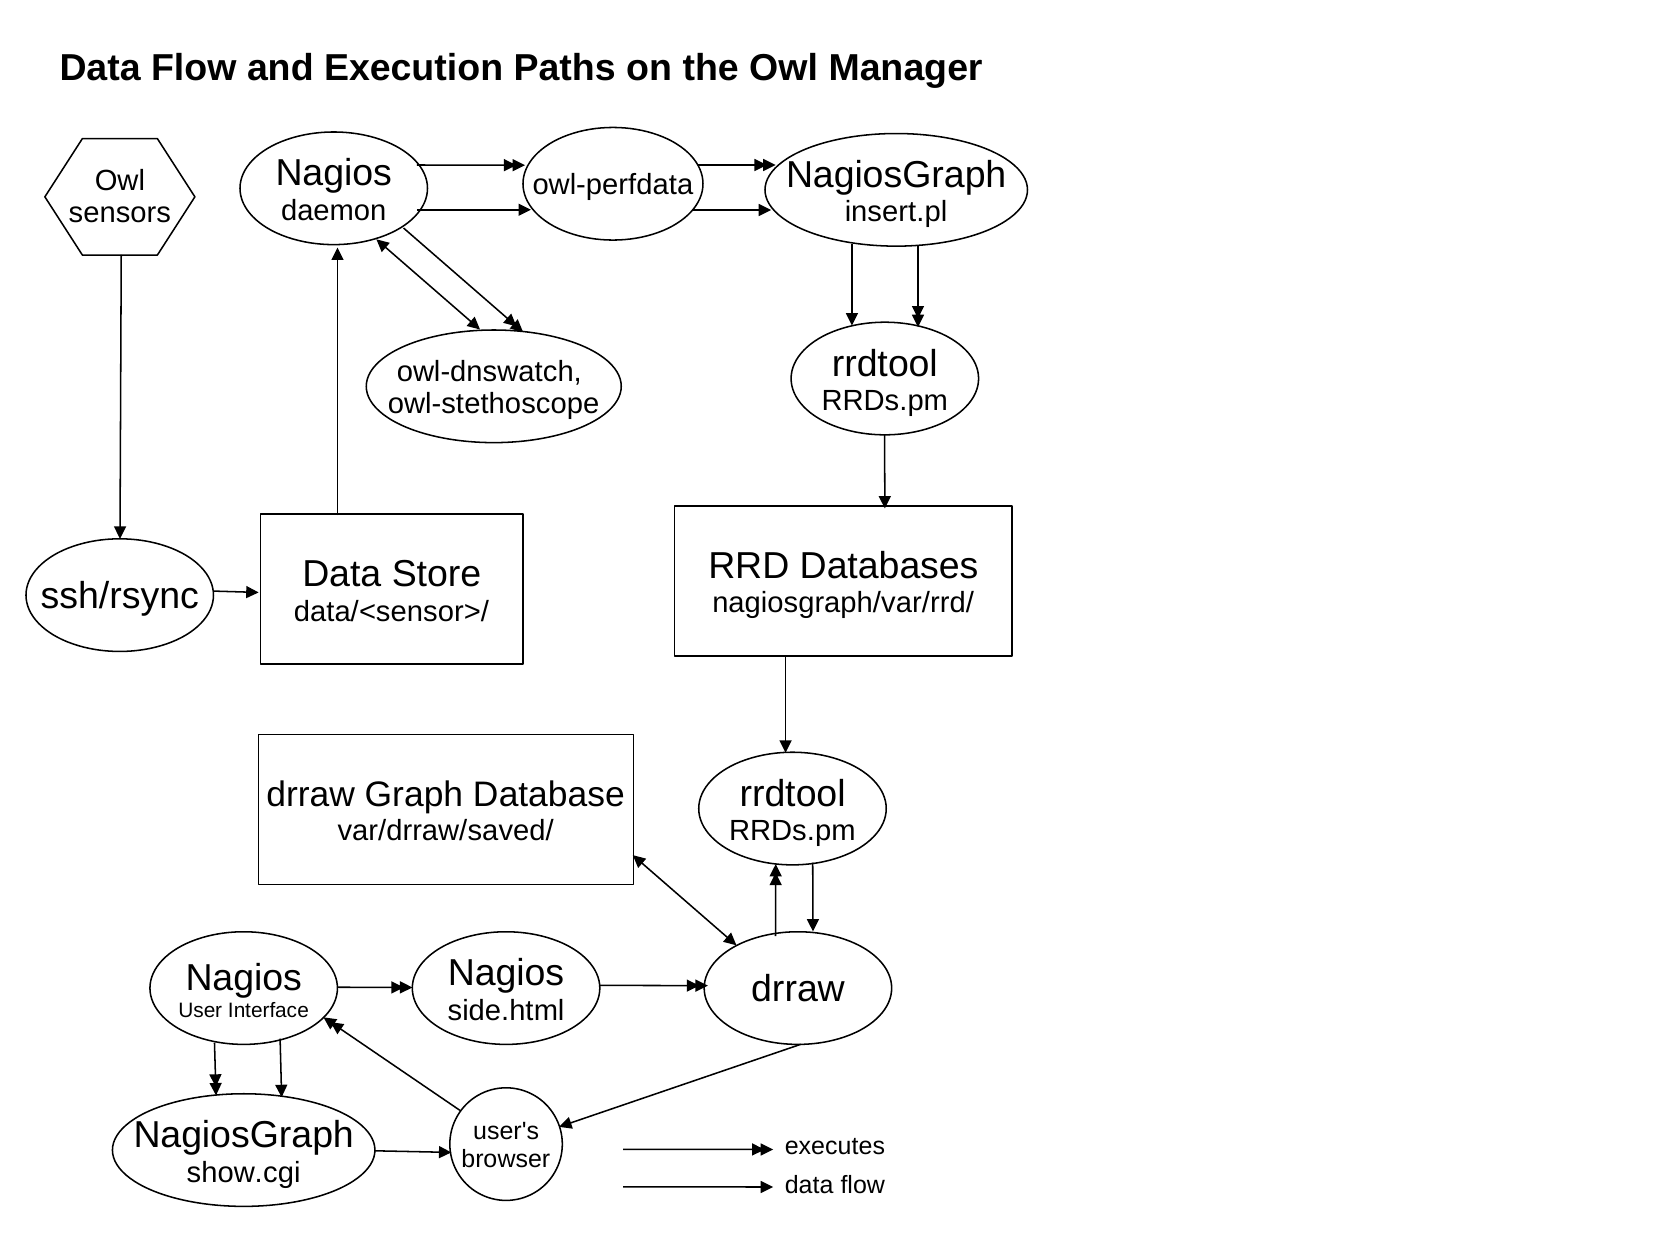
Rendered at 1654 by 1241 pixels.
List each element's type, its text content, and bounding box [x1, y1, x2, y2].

text_box owl-dnswatch, owl-stethoscope [366, 330, 622, 443]
text_box Data Flow and Execution Paths on the Owl Manager [44, 39, 1040, 97]
text_box RRD Databases nagiosgraph/var/rrd/ [674, 505, 1013, 656]
text_box Nagios User Interface [149, 931, 338, 1045]
text_box ssh/rsync [25, 538, 214, 652]
text_box Nagios daemon [240, 131, 428, 245]
text_box drraw [704, 931, 892, 1045]
text_box user's browser [449, 1087, 563, 1201]
text_box data flow [769, 1164, 900, 1208]
text_box rrdtool RRDs.pm [791, 322, 979, 435]
text_box rrdtool RRDs.pm [698, 752, 887, 865]
text_box Nagios side.html [412, 931, 600, 1045]
text_box NagiosGraph insert.pl [765, 133, 1028, 247]
text_box drraw Graph Database var/drraw/saved/ [258, 734, 634, 885]
text_box owl-perfdata [522, 127, 703, 241]
text_box executes [769, 1125, 900, 1164]
text_box Owl sensors [44, 138, 195, 256]
text_box NagiosGraph show.cgi [112, 1093, 375, 1207]
text_box Data Store data/<sensor>/ [260, 514, 523, 665]
